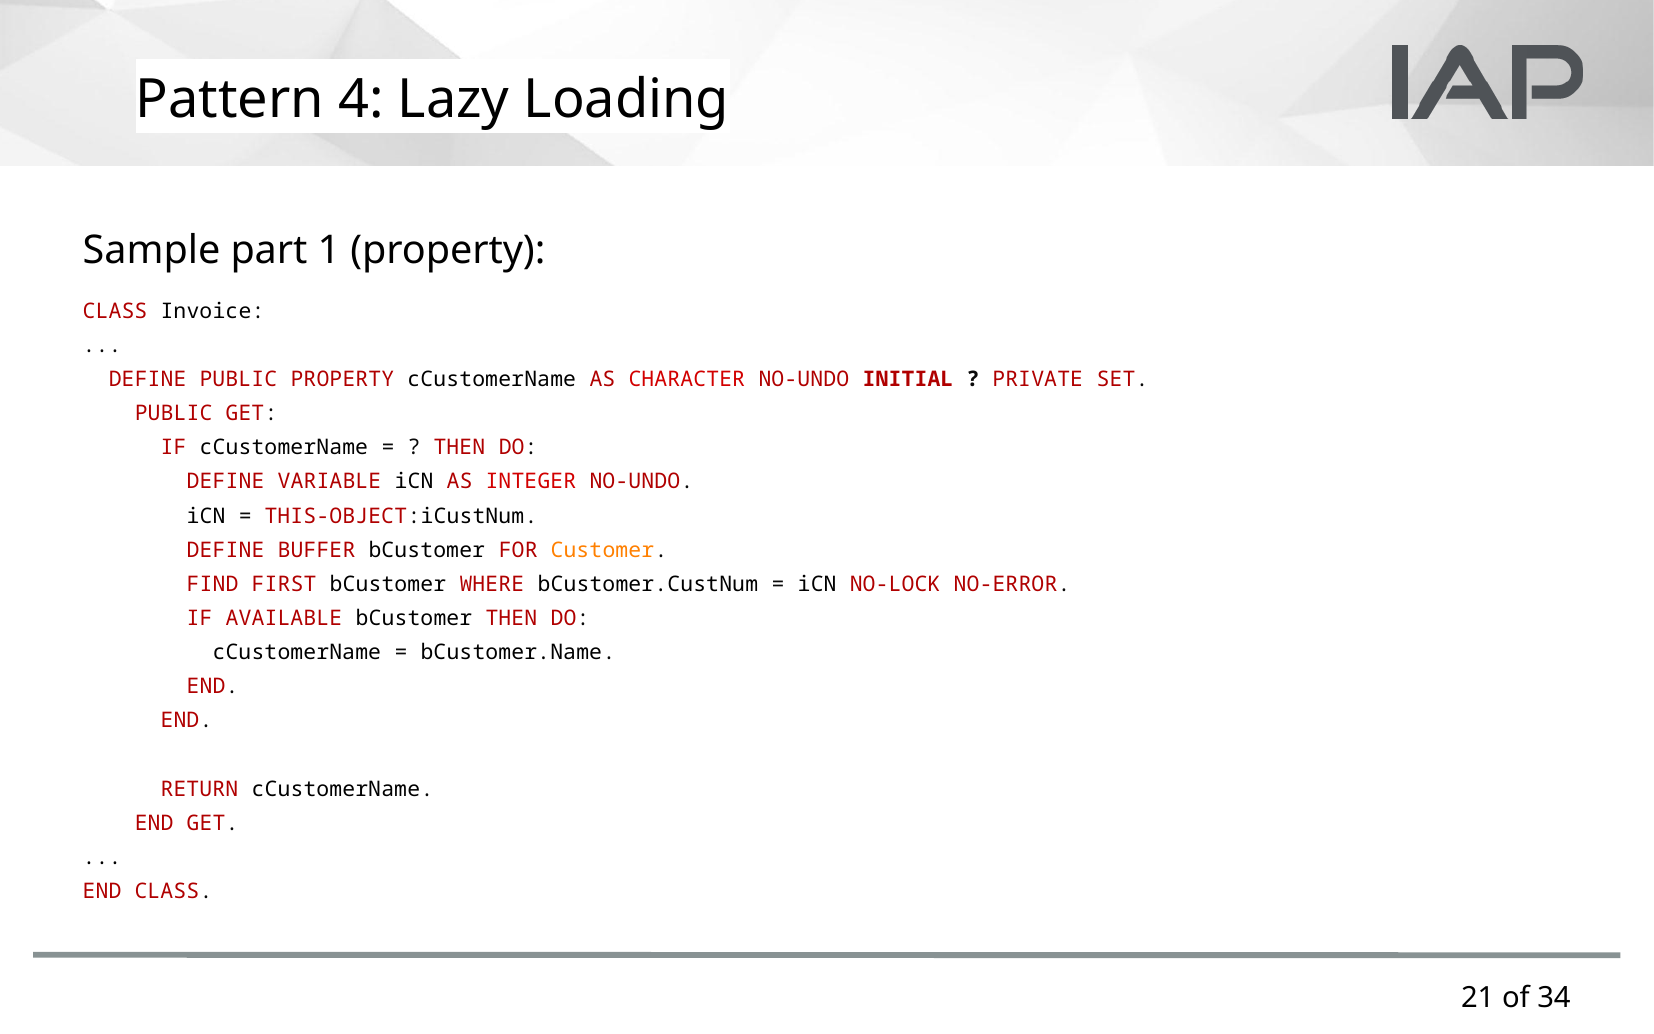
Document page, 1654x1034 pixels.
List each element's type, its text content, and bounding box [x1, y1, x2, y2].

list Sample part 1 (property): [82, 221, 1571, 295]
picture [0, 0, 1654, 166]
title Pattern 4: Lazy Loading [135, 41, 1264, 152]
list CLASS Invoice: ... DEFINE PUBLIC PROPERTY cCustomerName AS CHARACTER NO-UNDO INITIAL ? PRIVATE SET. PUBLIC GET: IF cCustomerName = ? THEN DO: DEFINE VARIABLE iCN AS INTEGER NO-UNDO. iCN = THIS-OBJECT:iCustNum. DEFINE BUFFER bCustomer FOR Customer. FIND FIRST bCustomer WHERE bCustomer.CustNum = iCN NO-LOCK NO-ERROR. IF AVAILABLE bCustomer THEN DO: cCustomerName = bCustomer.Name. END. END. RETURN cCustomerName. END GET. ... END CLASS. [82, 295, 1571, 915]
